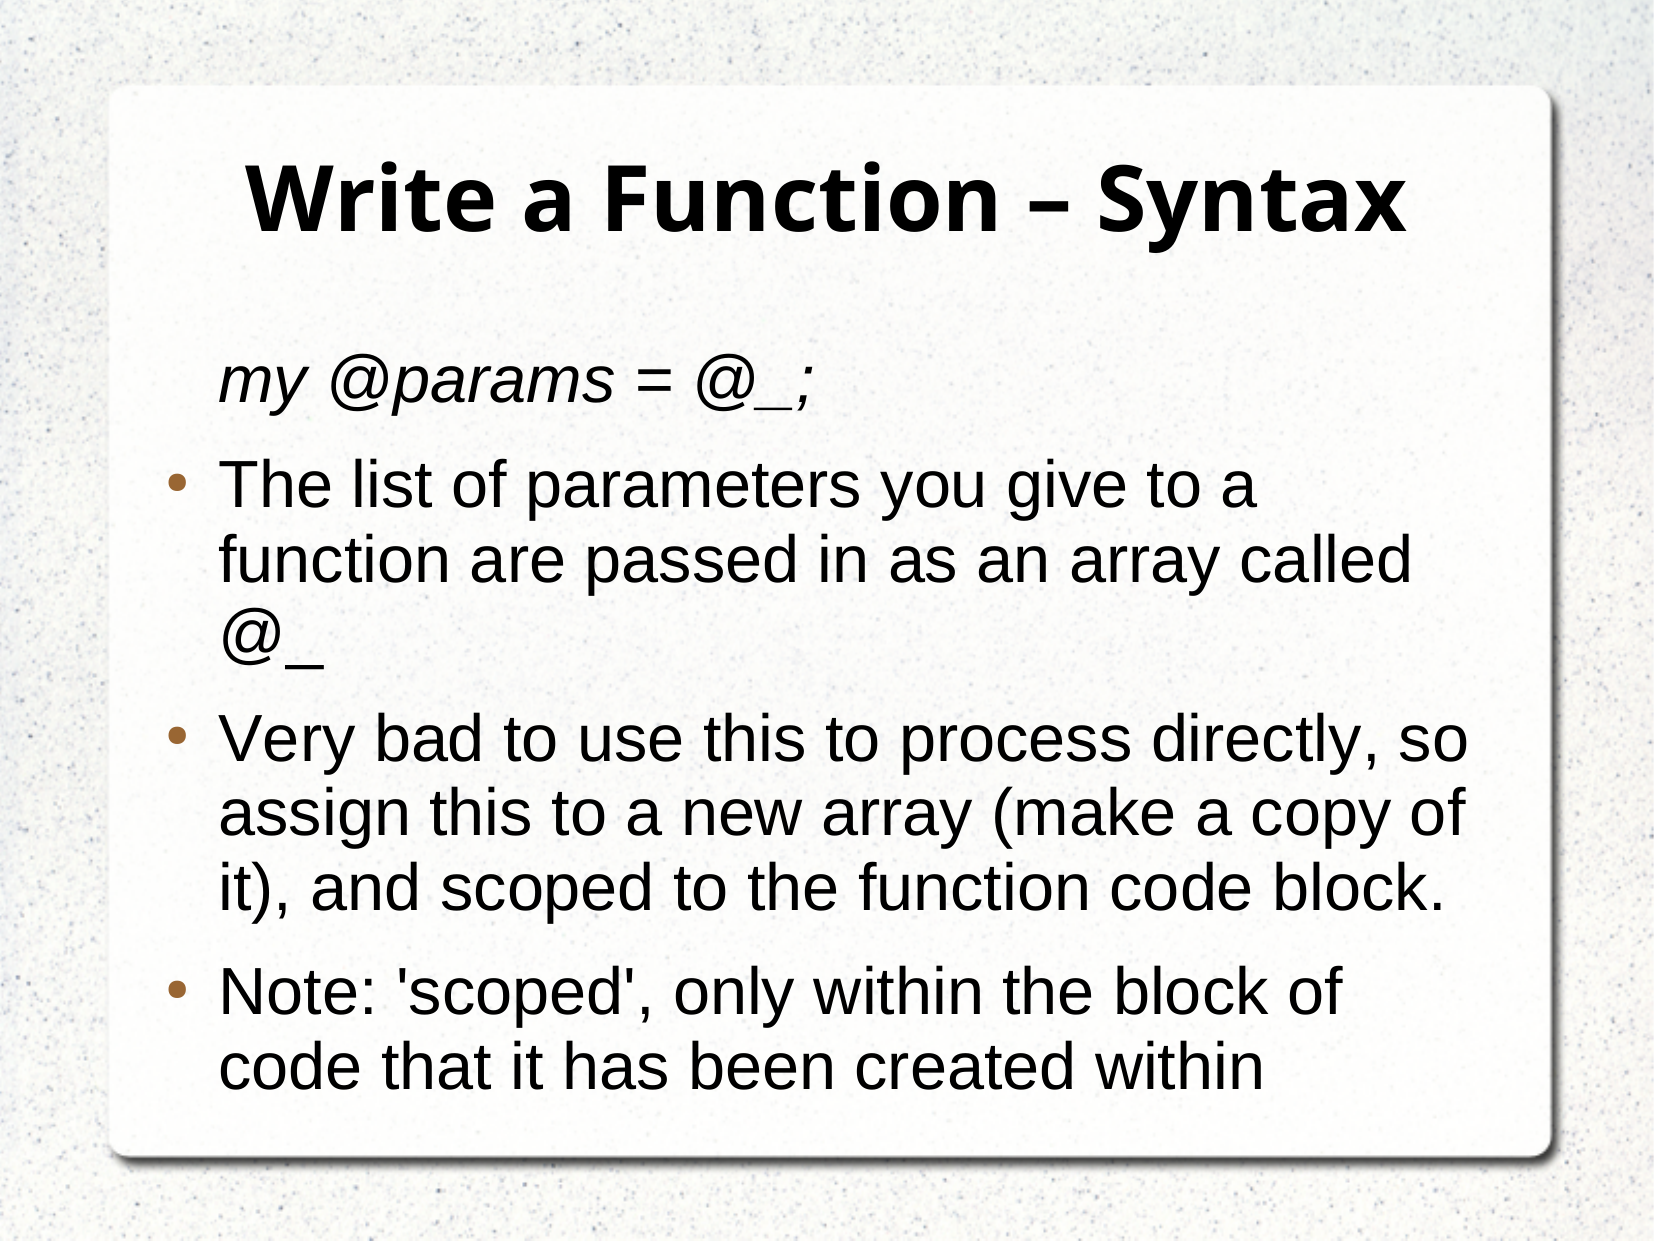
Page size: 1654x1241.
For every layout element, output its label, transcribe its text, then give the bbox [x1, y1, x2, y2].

list my @params = @_; The list of parameters you give to a function are passed in as an array called @_ Very bad to use this to process directly, so assign this to a new array (make a copy of it), and scoped to the function code block. Note: 'scoped', only within the block of code that it has been created within [147, 342, 1506, 1102]
picture [0, 0, 1654, 1241]
title Write a Function – Syntax [118, 96, 1536, 296]
